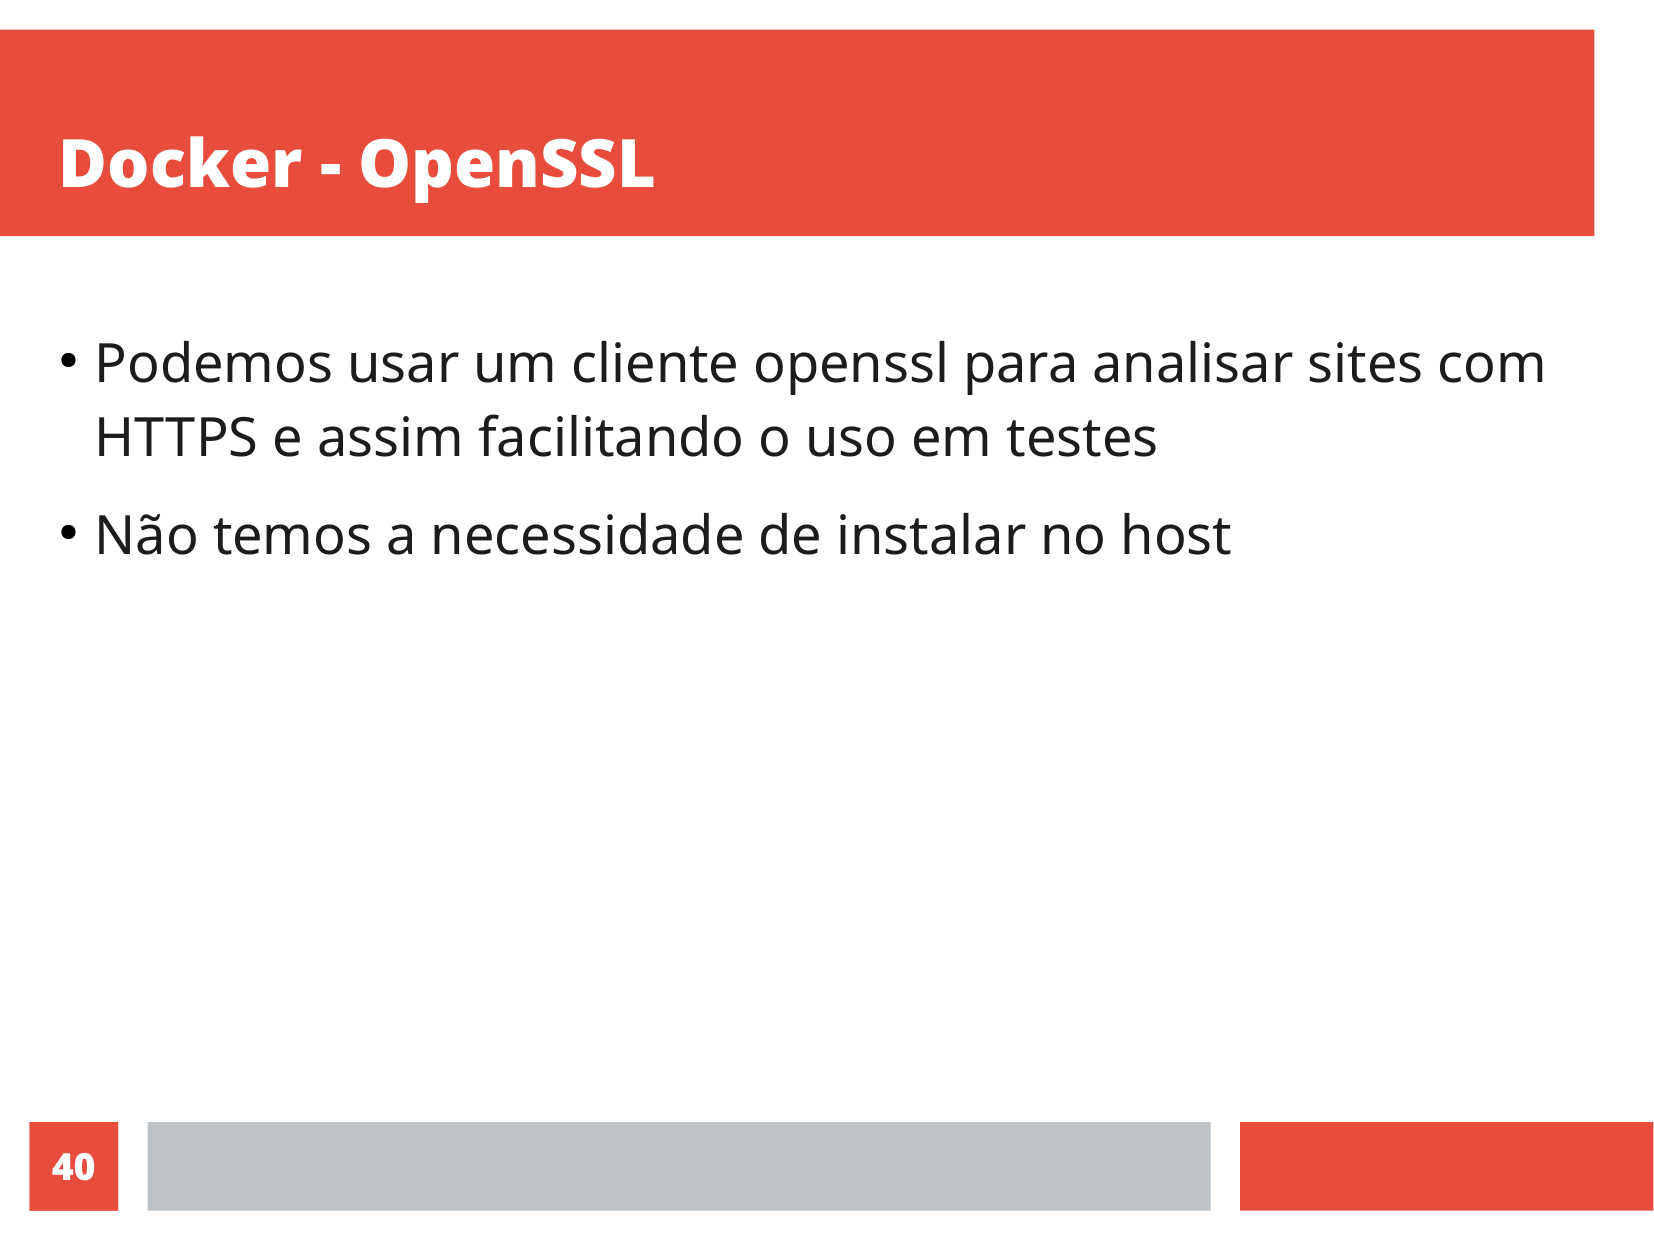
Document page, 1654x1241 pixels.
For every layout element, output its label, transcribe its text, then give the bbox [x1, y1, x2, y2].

title Docker - OpenSSL [59, 59, 1595, 207]
list Podemos usar um cliente openssl para analisar sites com HTTPS e assim facilitando o uso em testes Não temos a necessidade de instalar no host [59, 324, 1565, 1093]
